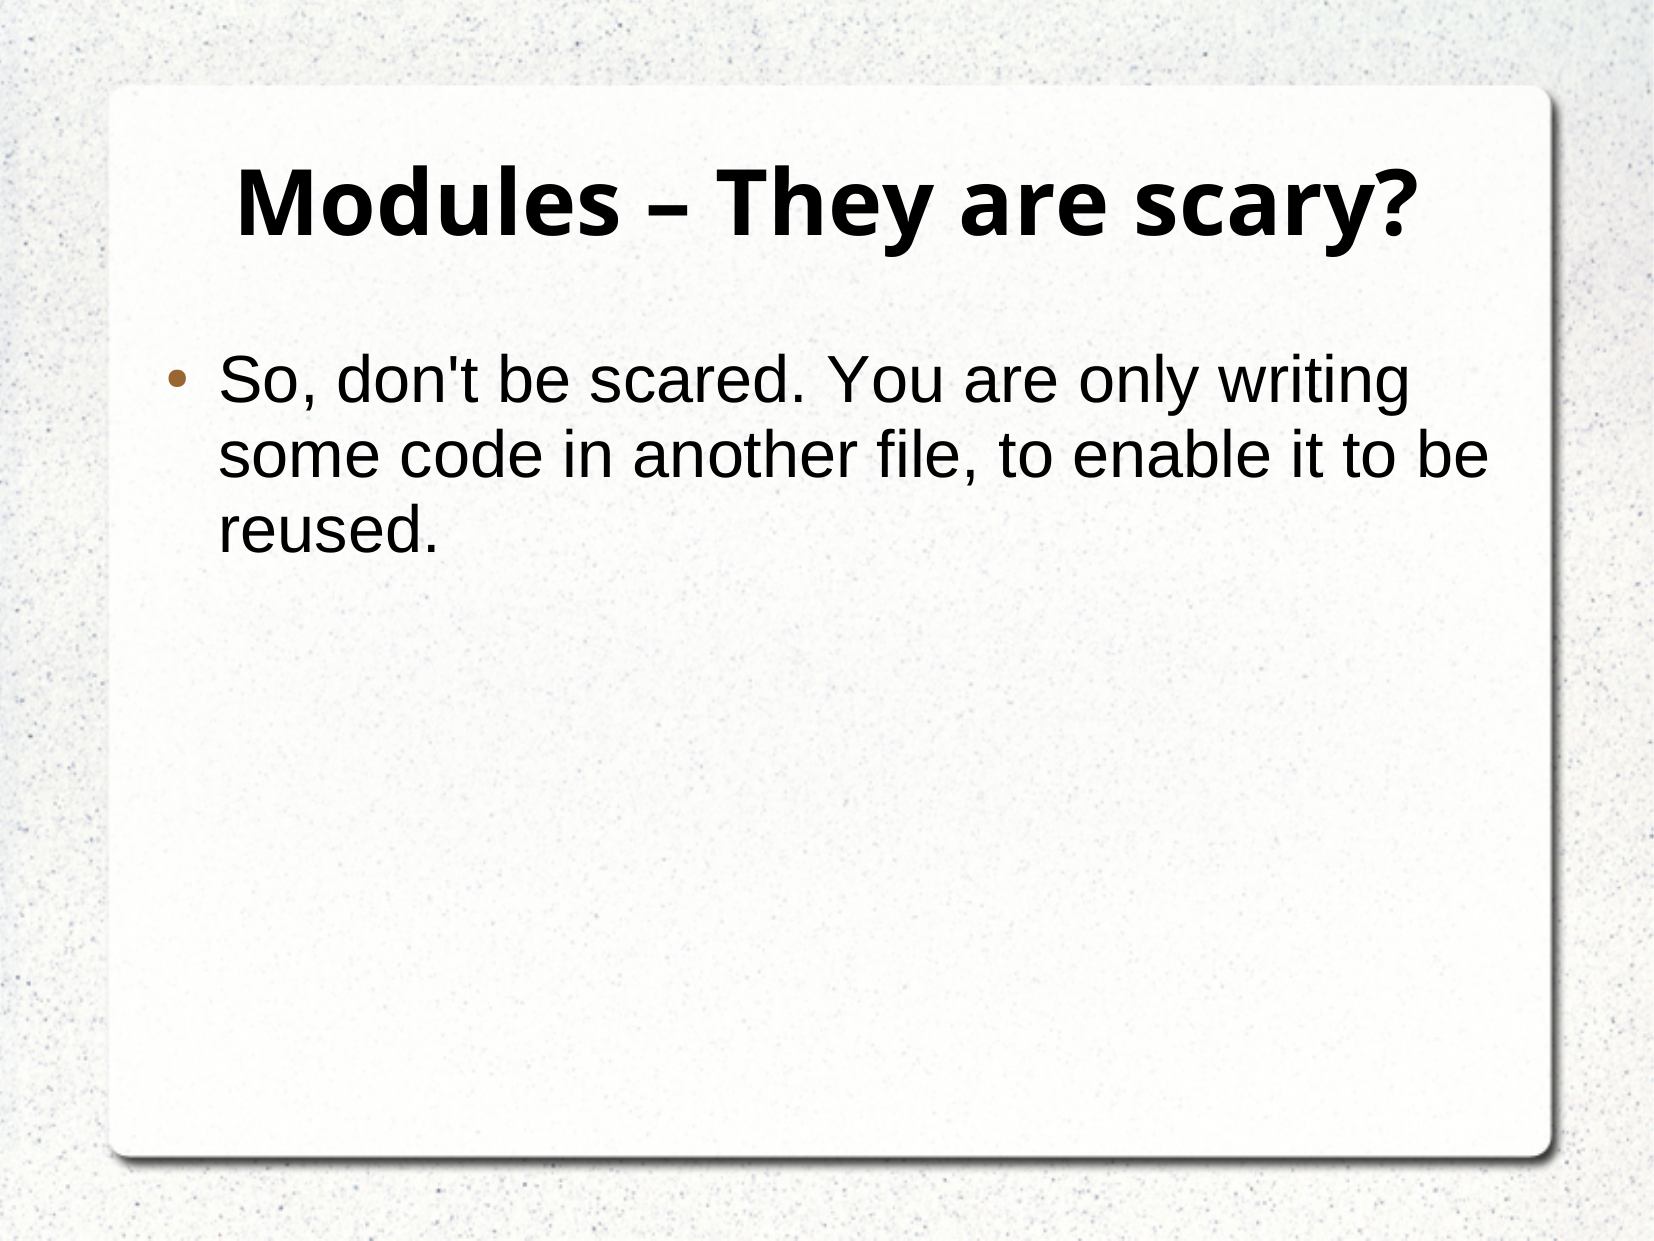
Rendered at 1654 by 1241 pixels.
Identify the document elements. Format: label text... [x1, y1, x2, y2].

picture [0, 0, 1654, 1241]
title Modules – They are scary? [118, 96, 1536, 304]
list So, don't be scared. You are only writing some code in another file, to enable it to be reused. [147, 342, 1506, 978]
